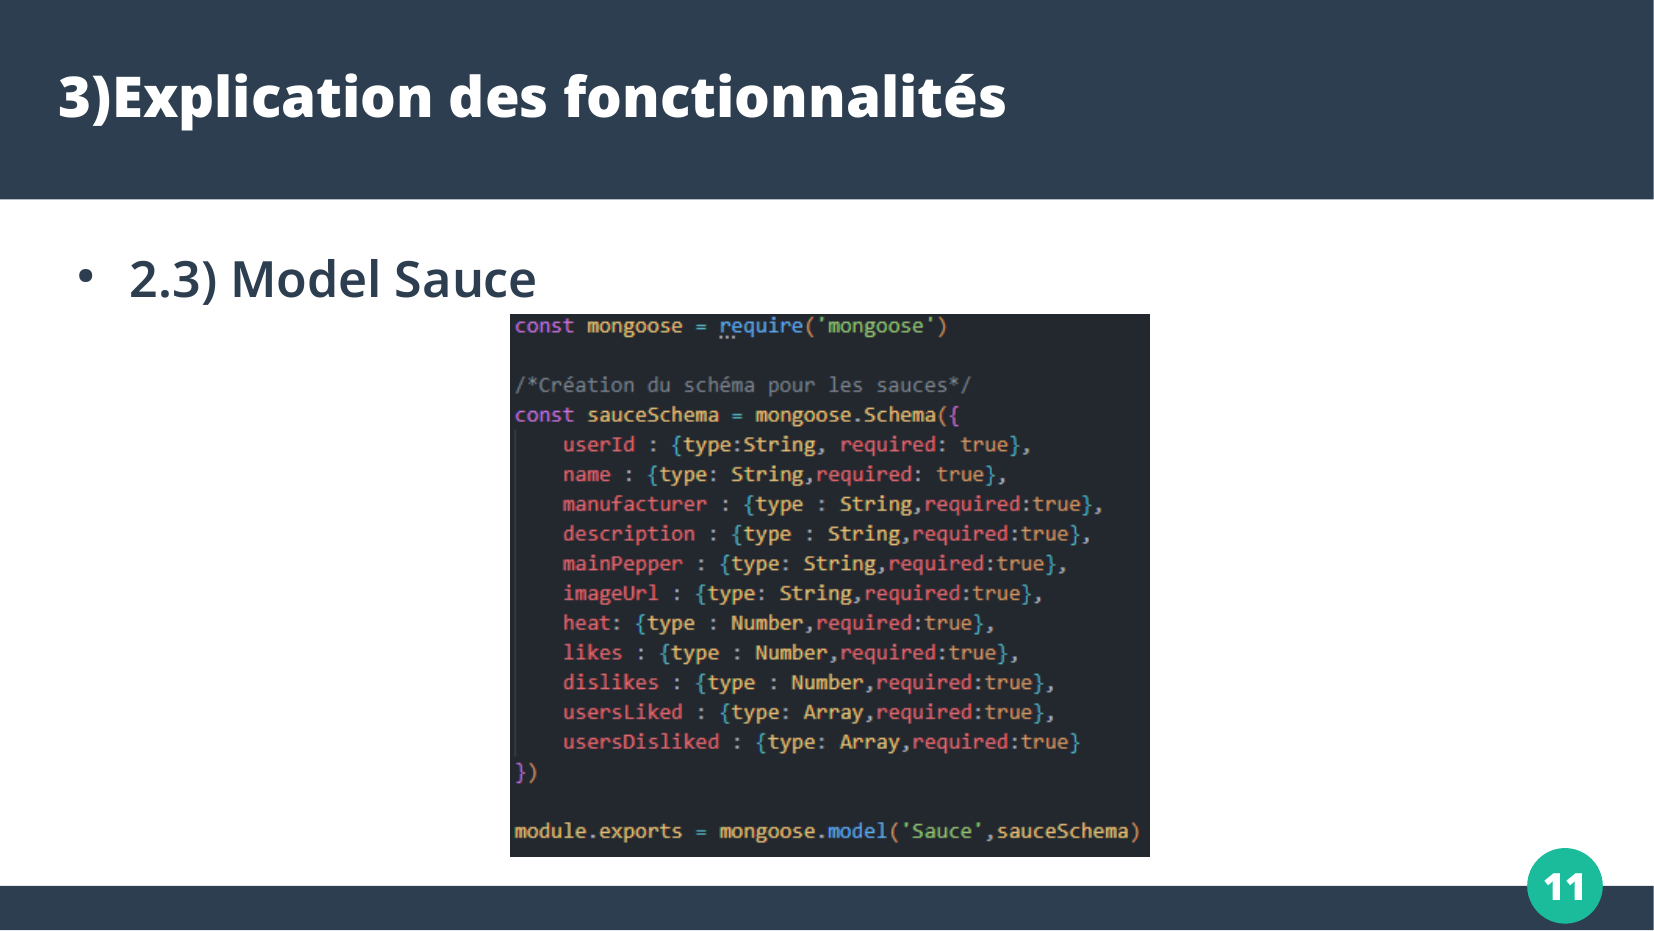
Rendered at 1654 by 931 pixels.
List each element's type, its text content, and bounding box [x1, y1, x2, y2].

list 2.3) Model Sauce [59, 243, 1595, 864]
title 3)Explication des fonctionnalités [59, 37, 1595, 155]
picture [510, 314, 1150, 857]
